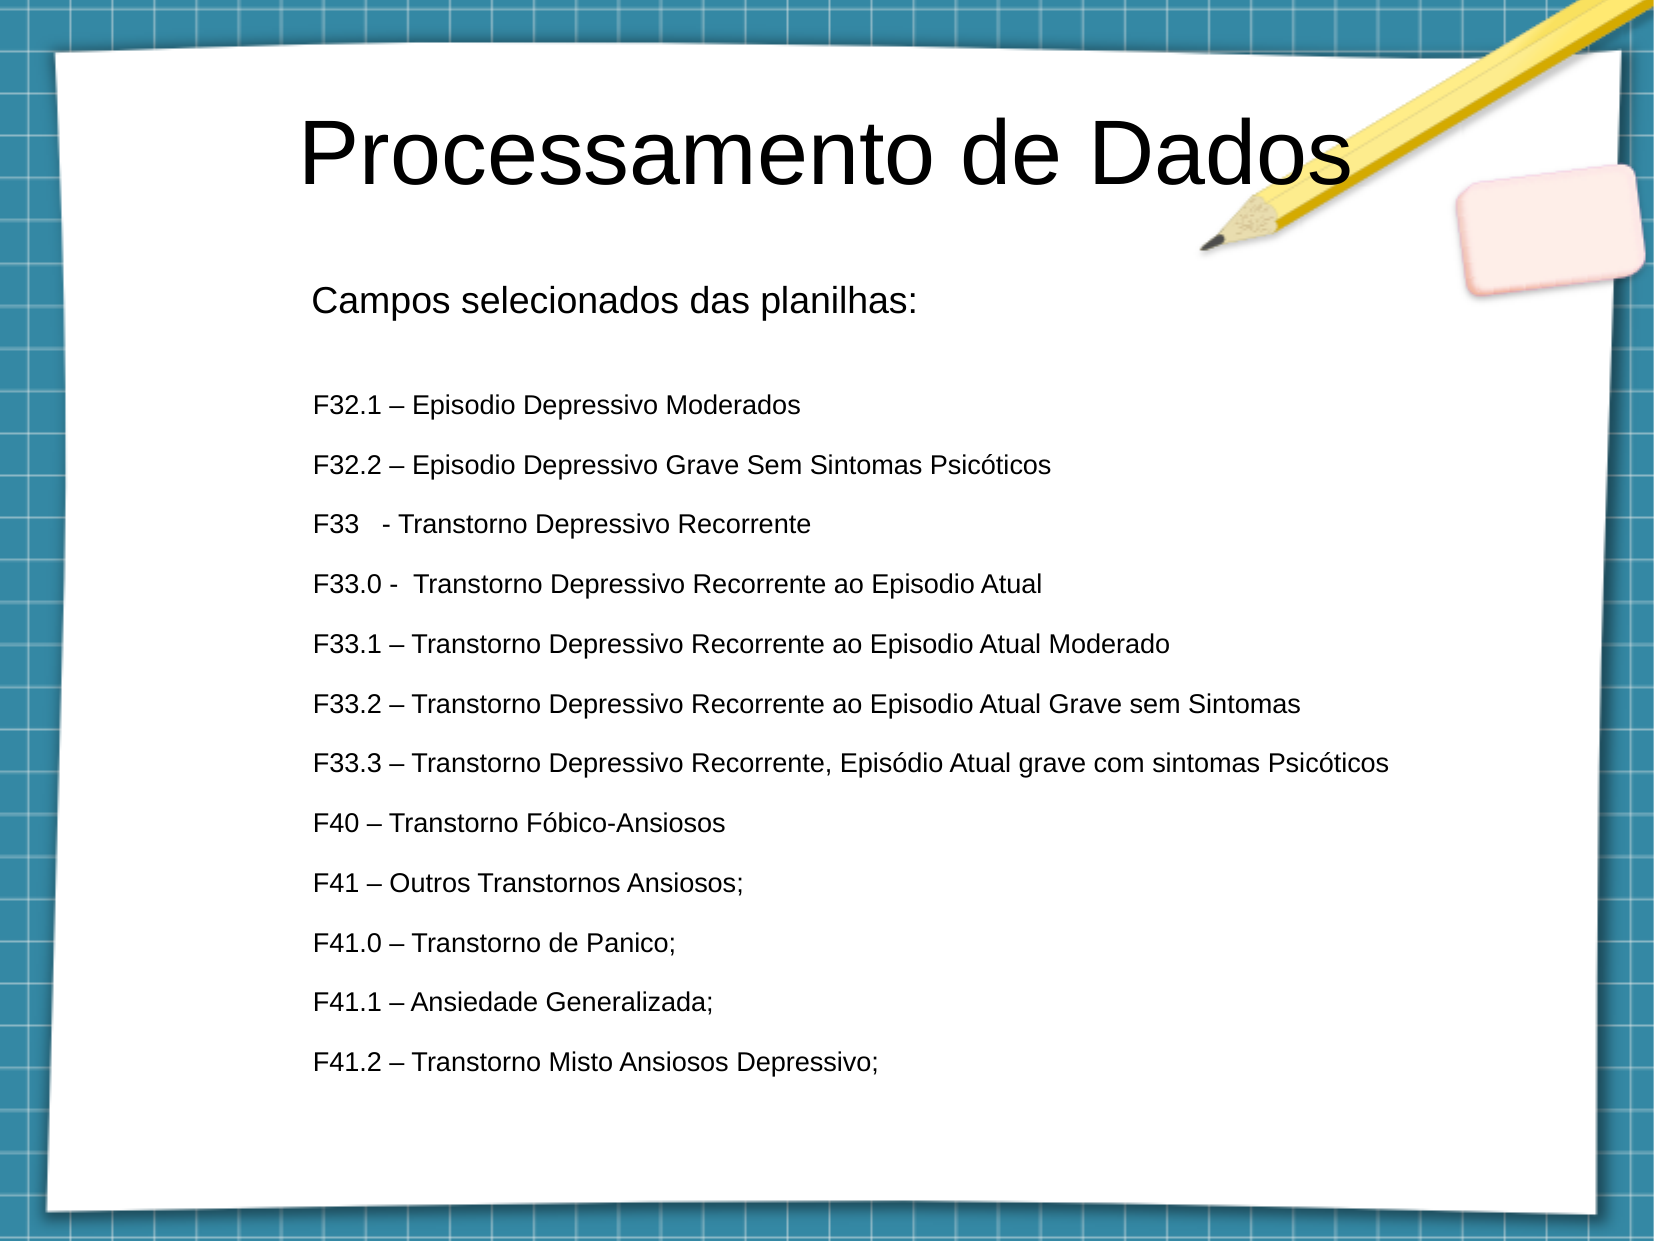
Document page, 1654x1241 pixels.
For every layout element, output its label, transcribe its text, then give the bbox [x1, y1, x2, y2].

picture [926, 640, 933, 652]
title Processamento de Dados [82, 49, 1571, 257]
picture [985, 638, 992, 646]
picture [743, 640, 750, 652]
picture [1075, 640, 1082, 652]
picture [1055, 638, 1064, 650]
picture [553, 638, 564, 651]
picture [672, 640, 679, 652]
text_box Campos selecionados das planilhas: [296, 271, 934, 329]
picture [491, 640, 498, 652]
picture [962, 640, 969, 652]
picture [696, 638, 706, 643]
picture [1159, 640, 1166, 652]
list F32.1 – Episodio Depressivo Moderados F32.2 – Episodio Depressivo Grave Sem Sintomas Psicóticos F33 - Transtorno Depressivo Recorrente F33.0 - Transtorno Depressivo Recorrente ao Episodio Atual F33.1 – Transtorno Depressivo Recorrente ao Episodio Atual Moderado F33.2 – Transtorno Depressivo Recorrente ao Episodio Atual Grave sem Sintomas F33.3 – Transtorno Depressivo Recorrente, Episódio Atual grave com sintomas Psicóticos F40 – Transtorno Fóbico-Ansiosos F41 – Outros Transtornos Ansiosos; F41.0 – Transtorno de Panico; F41.1 – Ansiedade Generalizada; F41.2 – Transtorno Misto Ansiosos Depressivo; [312, 295, 1654, 638]
picture [0, 0, 1654, 1241]
picture [530, 640, 537, 652]
picture [851, 640, 858, 652]
